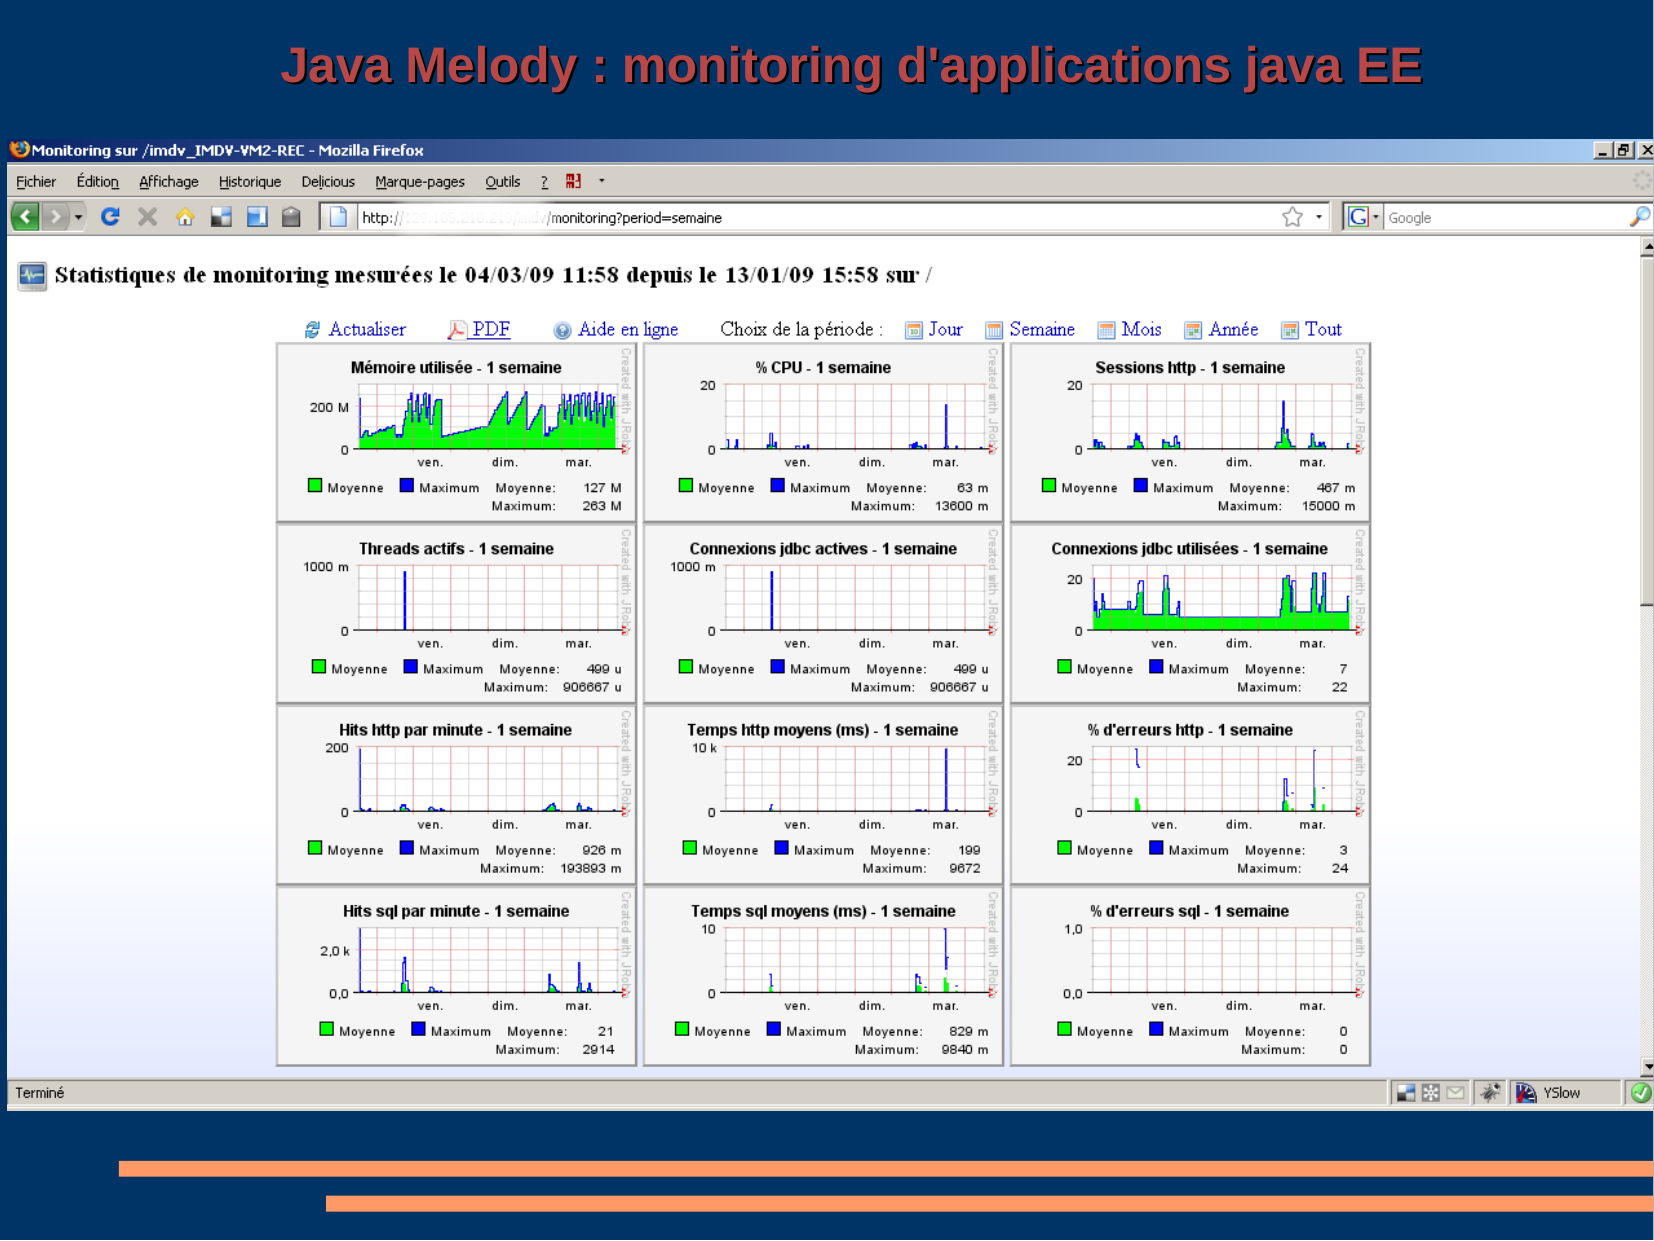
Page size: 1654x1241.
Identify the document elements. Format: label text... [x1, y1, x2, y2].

text_box Java Melody : monitoring d'applications java EE [265, 29, 1447, 139]
picture [7, 139, 1654, 1111]
